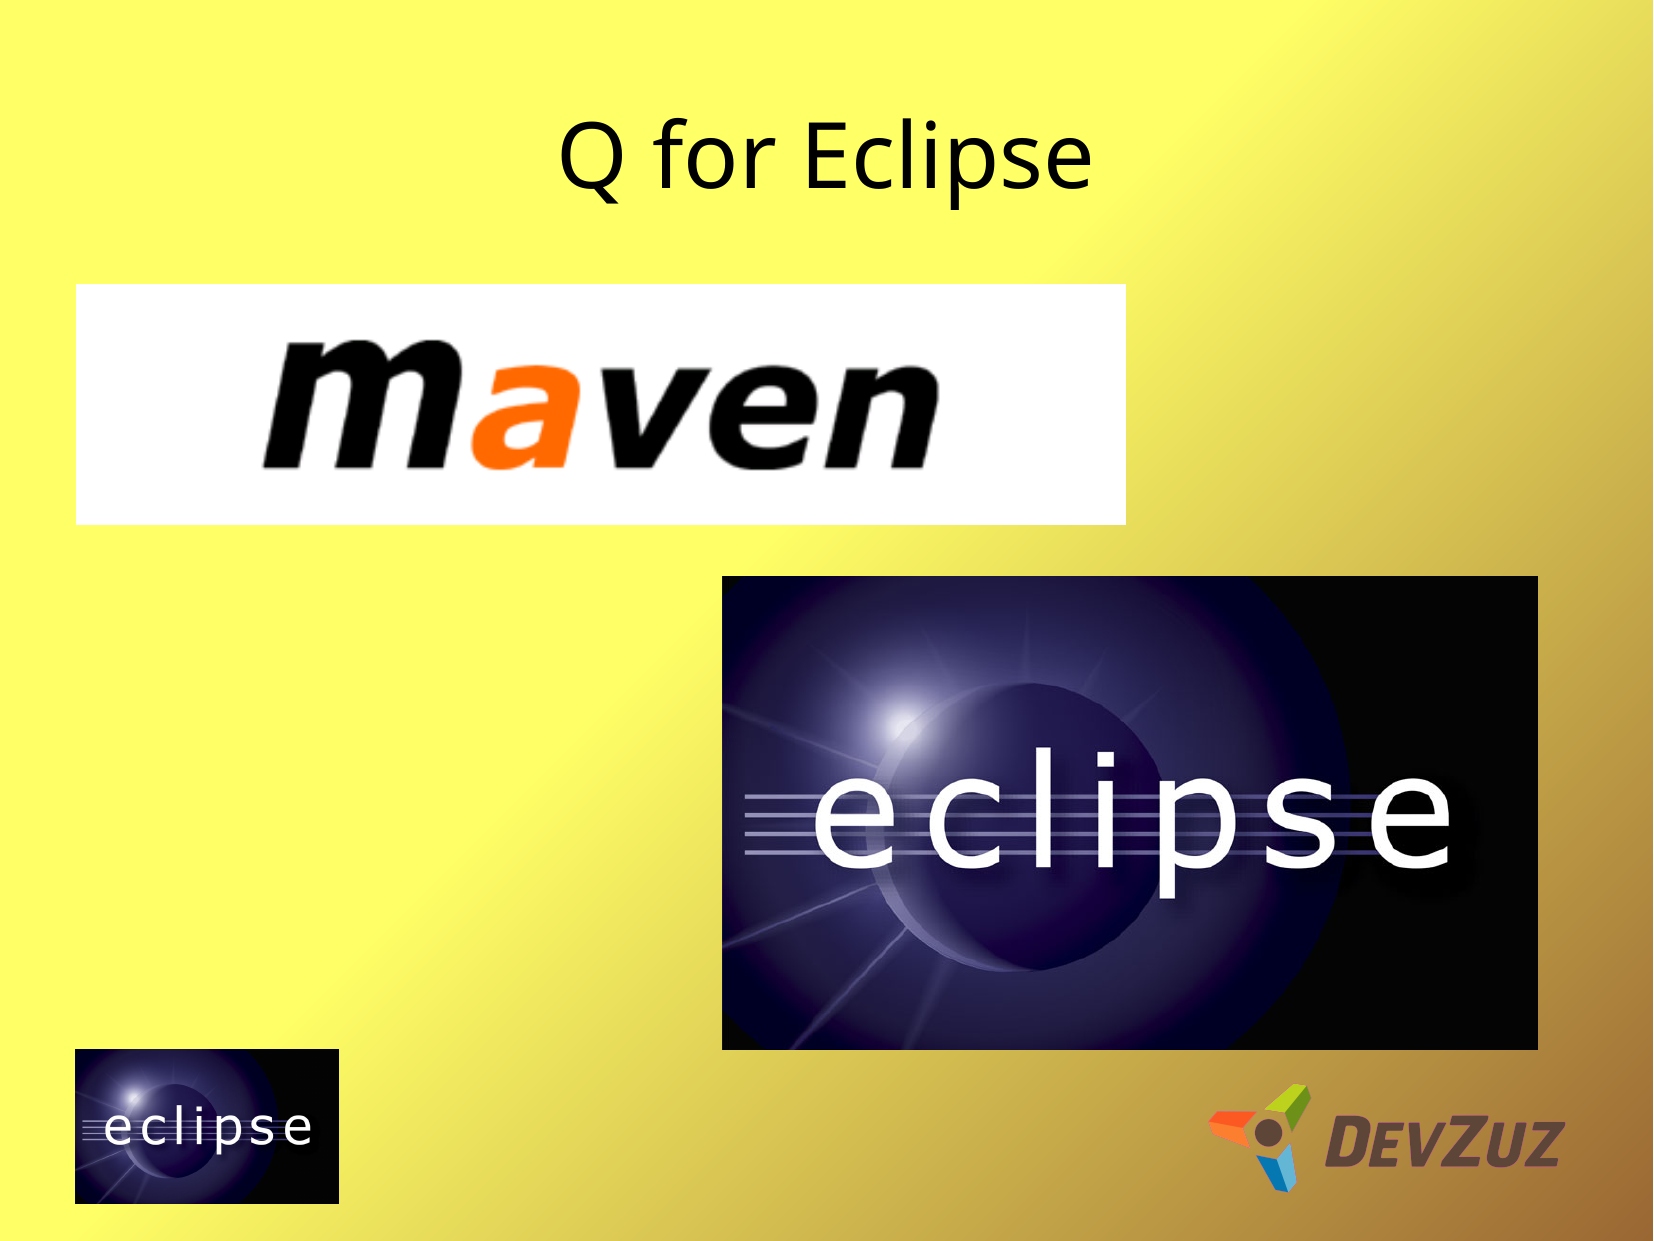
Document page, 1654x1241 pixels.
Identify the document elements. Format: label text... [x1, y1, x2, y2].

title Q for Eclipse [82, 49, 1571, 257]
picture [76, 284, 1126, 526]
picture [722, 576, 1538, 1051]
picture [75, 1049, 339, 1204]
picture [1199, 1074, 1575, 1201]
